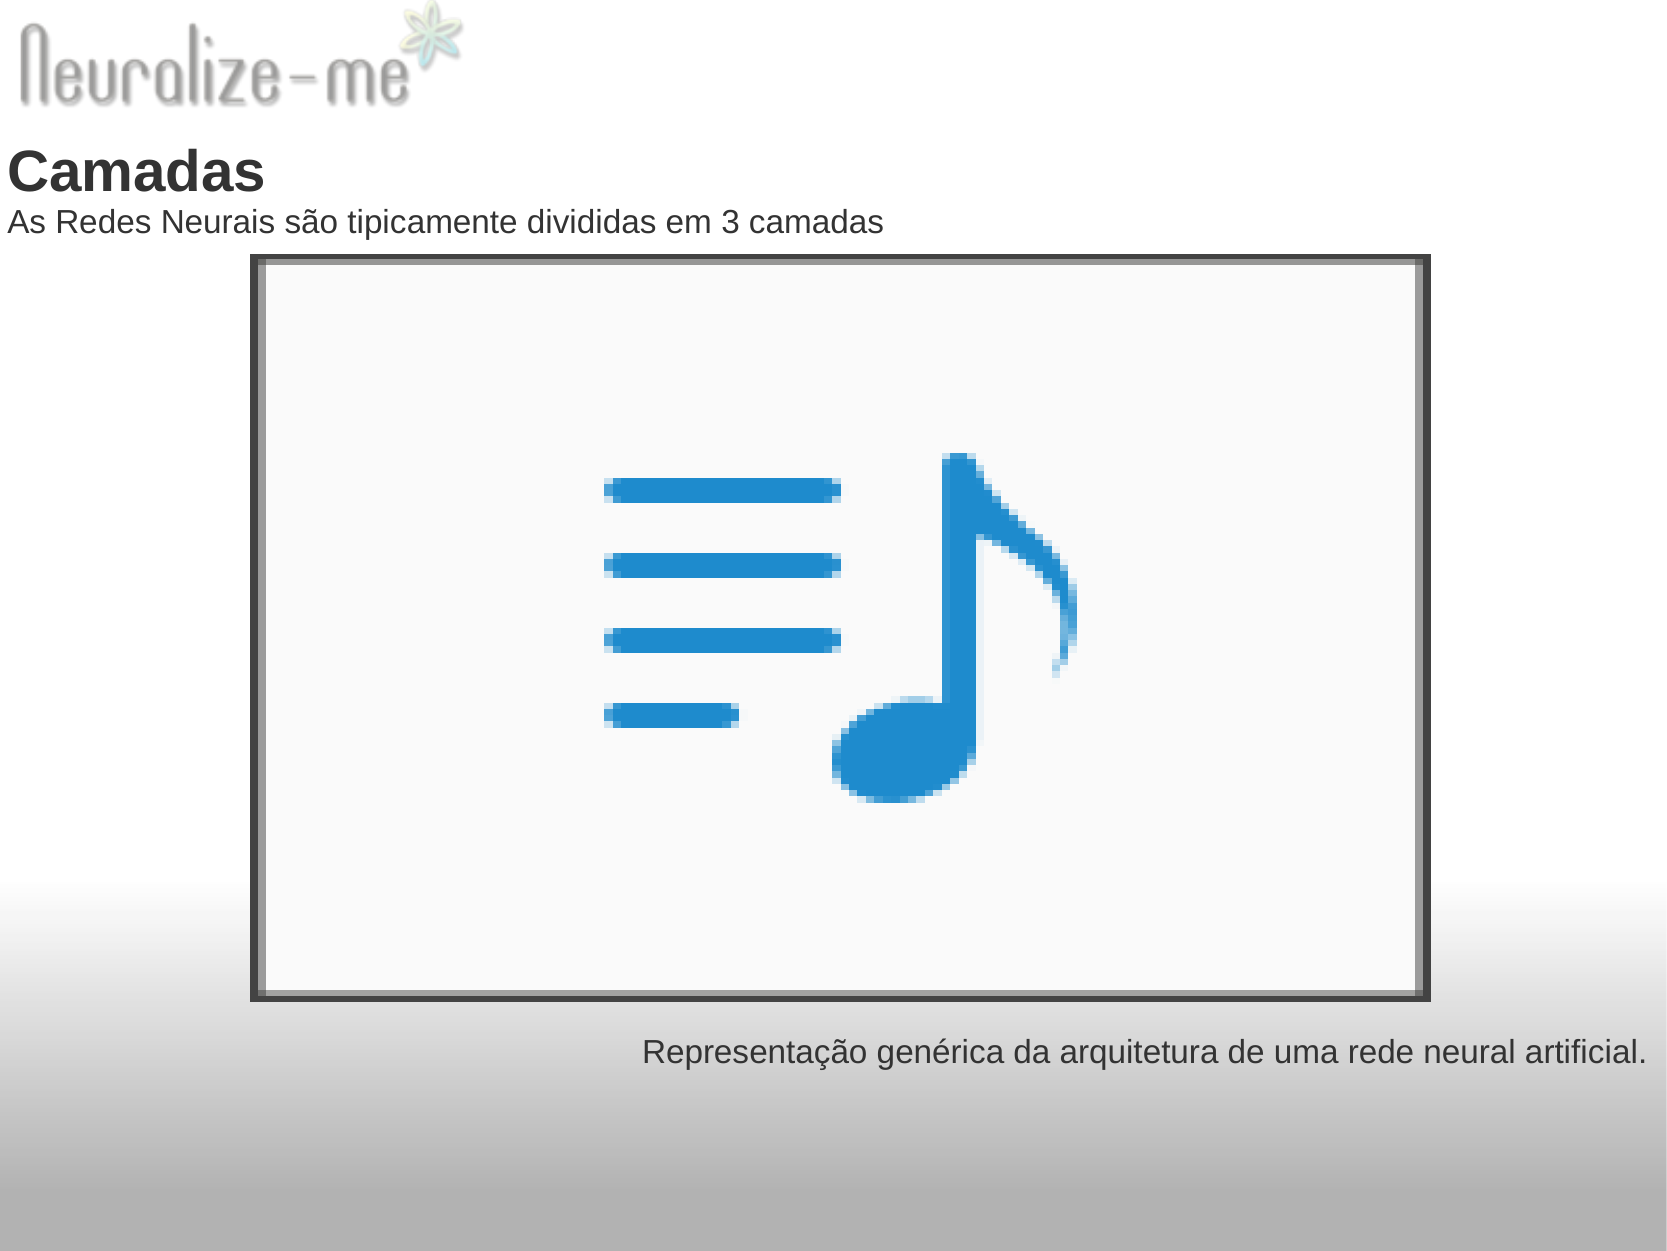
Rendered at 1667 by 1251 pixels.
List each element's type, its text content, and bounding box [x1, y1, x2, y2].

text_box [249, 253, 1433, 1004]
picture [0, 0, 1667, 1251]
text_box Representação genérica da arquitetura de uma rede neural artificial. [223, 1033, 1649, 1072]
text_box Camadas As Redes Neurais são tipicamente divididas em 3 camadas [7, 133, 1642, 242]
